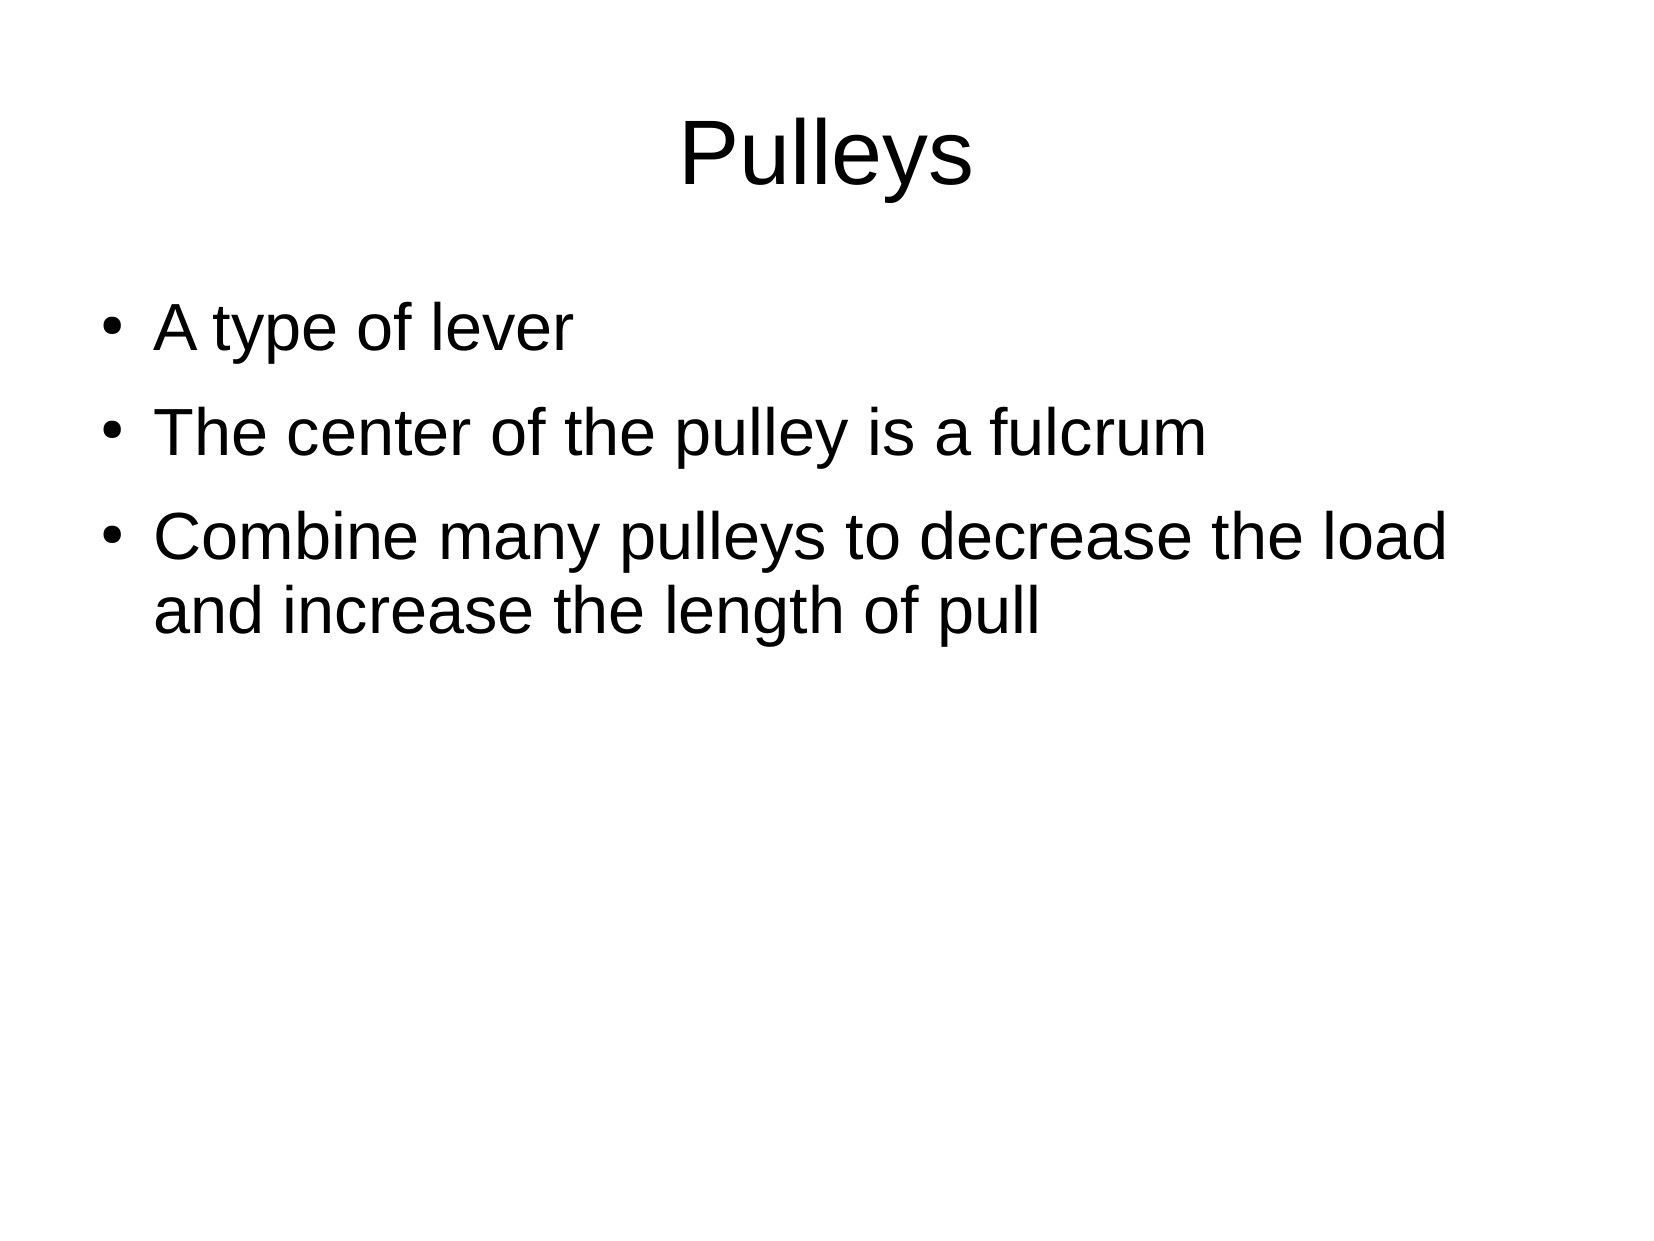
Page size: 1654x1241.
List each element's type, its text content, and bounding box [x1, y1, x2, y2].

title Pulleys [82, 49, 1571, 257]
list A type of lever The center of the pulley is a fulcrum Combine many pulleys to decrease the load and increase the length of pull [82, 290, 1571, 1010]
